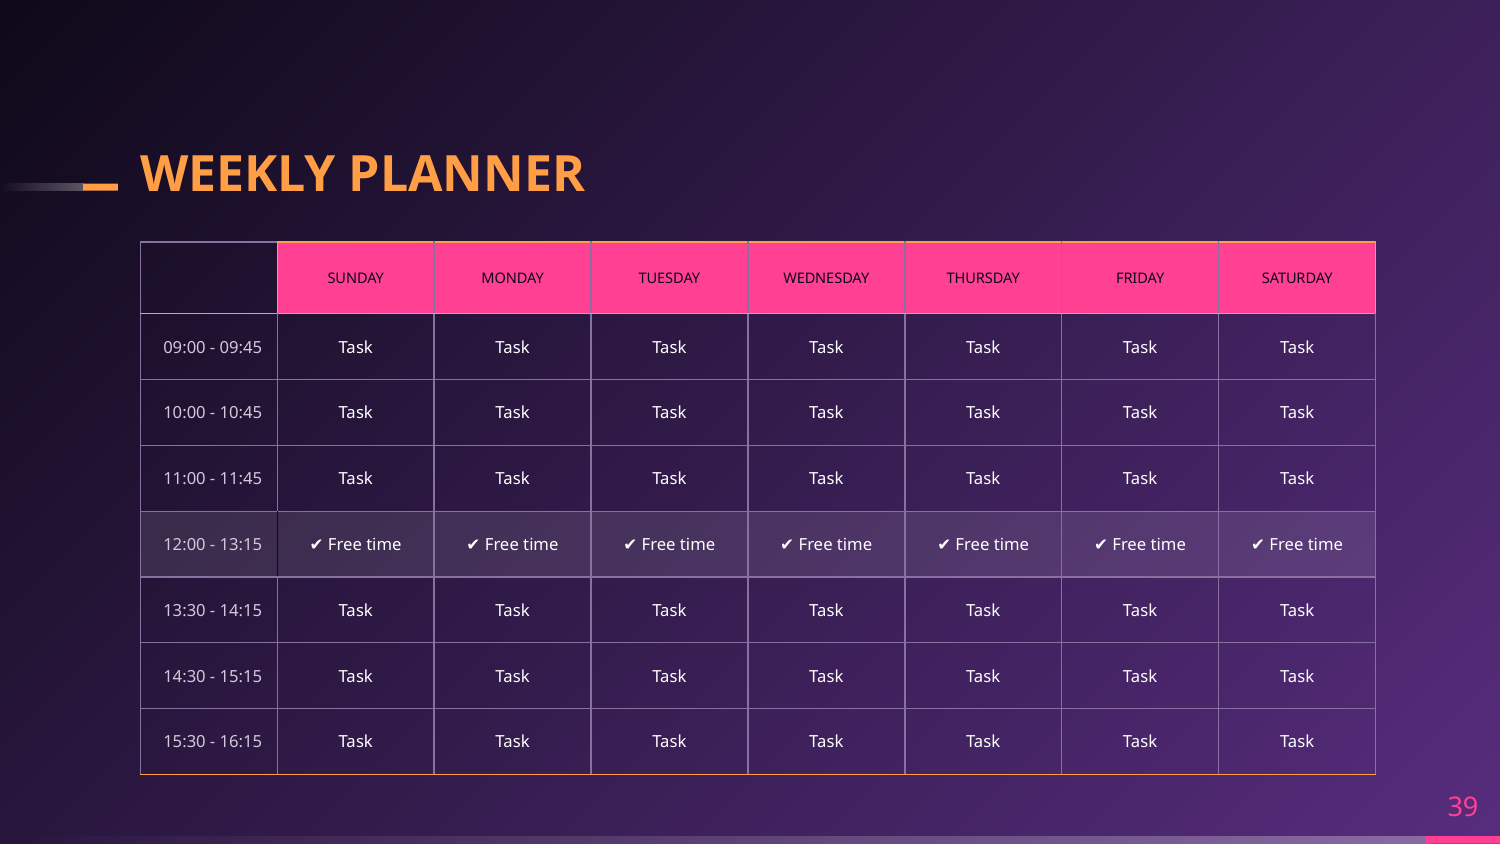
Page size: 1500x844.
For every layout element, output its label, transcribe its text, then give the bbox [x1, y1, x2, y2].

table_cell Task [1219, 709, 1375, 774]
table_cell ✔ Free time [1062, 512, 1218, 576]
table_cell Task [592, 643, 747, 708]
table_cell Task [749, 314, 904, 379]
table_cell Task [435, 380, 590, 445]
table_cell ✔ Free time [592, 512, 747, 576]
table_cell Task [592, 380, 747, 445]
table_cell Task [1219, 643, 1375, 708]
table_header WEDNESDAY [749, 243, 904, 313]
table_cell Task [906, 380, 1061, 445]
table_cell Task [435, 314, 590, 379]
table_cell Task [1219, 380, 1375, 445]
table_cell Task [749, 578, 904, 642]
table_cell Task [749, 709, 904, 774]
table_cell 12:00 - 13:15 [141, 512, 277, 576]
table_cell Task [906, 314, 1061, 379]
table_cell Task [592, 446, 747, 511]
table_cell Task [1219, 446, 1375, 511]
table_cell 09:00 - 09:45 [141, 314, 277, 379]
table_header [141, 243, 277, 313]
table_header TUESDAY [592, 243, 747, 313]
table_cell Task [435, 709, 590, 774]
table_cell Task [278, 643, 433, 708]
table_cell ✔ Free time [749, 512, 904, 576]
slide_number <número> [1426, 779, 1500, 837]
table_cell 14:30 - 15:15 [141, 643, 277, 708]
table_cell Task [592, 709, 747, 774]
table_cell Task [435, 446, 590, 511]
table_cell 10:00 - 10:45 [141, 380, 277, 445]
table_cell Task [1062, 709, 1218, 774]
table_header FRIDAY [1062, 243, 1218, 313]
table_cell Task [1219, 314, 1375, 379]
table_cell Task [749, 643, 904, 708]
table_cell Task [1062, 380, 1218, 445]
table_cell Task [906, 643, 1061, 708]
table_cell 15:30 - 16:15 [141, 709, 277, 774]
table_cell Task [749, 446, 904, 511]
table_cell Task [1062, 578, 1218, 642]
table_cell Task [592, 578, 747, 642]
table_cell 13:30 - 14:15 [141, 578, 277, 642]
table_cell Task [1219, 578, 1375, 642]
table_cell 11:00 - 11:45 [141, 446, 277, 511]
table_header THURSDAY [906, 243, 1061, 313]
title WEEKLY PLANNER [140, 137, 1011, 203]
table_cell Task [278, 380, 433, 445]
table_cell Task [906, 578, 1061, 642]
table_cell ✔ Free time [1219, 512, 1375, 576]
table_cell Task [278, 709, 433, 774]
table_cell Task [906, 446, 1061, 511]
table_cell Task [1062, 446, 1218, 511]
table_cell Task [906, 709, 1061, 774]
table_cell ✔ Free time [906, 512, 1061, 576]
table_cell Task [435, 578, 590, 642]
table_header SUNDAY [278, 243, 433, 313]
table_cell Task [1062, 314, 1218, 379]
table_cell ✔ Free time [278, 512, 433, 576]
table_header SATURDAY [1219, 243, 1375, 313]
table_cell Task [1062, 643, 1218, 708]
table_cell Task [435, 643, 590, 708]
table_cell ✔ Free time [435, 512, 590, 576]
table_cell Task [592, 314, 747, 379]
table_cell Task [749, 380, 904, 445]
table_cell Task [278, 314, 433, 379]
table_cell Task [278, 578, 433, 642]
table_cell Task [278, 446, 433, 511]
table_header MONDAY [435, 243, 590, 313]
